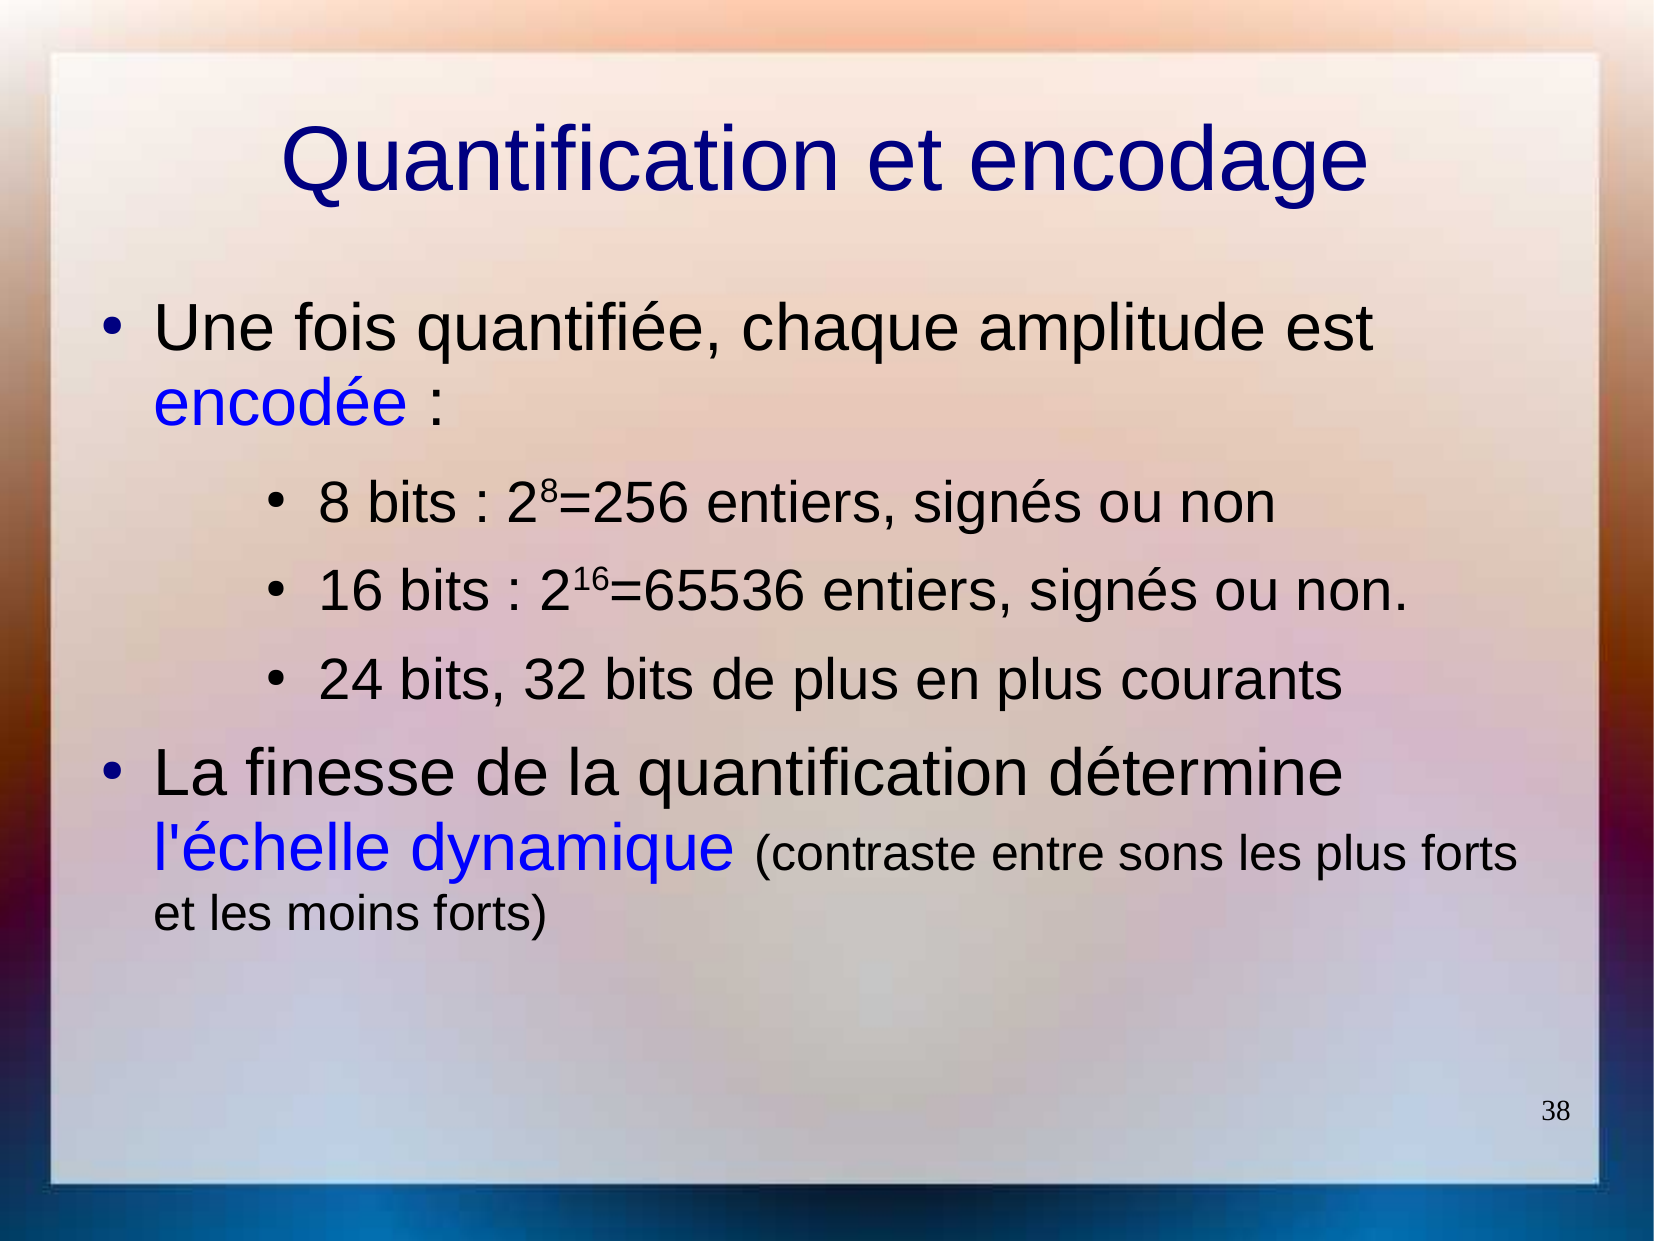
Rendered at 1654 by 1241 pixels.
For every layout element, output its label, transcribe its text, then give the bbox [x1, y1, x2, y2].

picture [0, 0, 1654, 1241]
list Une fois quantifiée, chaque amplitude est encodée : 8 bits : 28=256 entiers, signés ou non 16 bits : 216=65536 entiers, signés ou non. 24 bits, 32 bits de plus en plus courants La finesse de la quantification détermine l'échelle dynamique (contraste entre sons les plus forts et les moins forts) [82, 290, 1571, 1109]
title Quantification et encodage [82, 55, 1571, 263]
